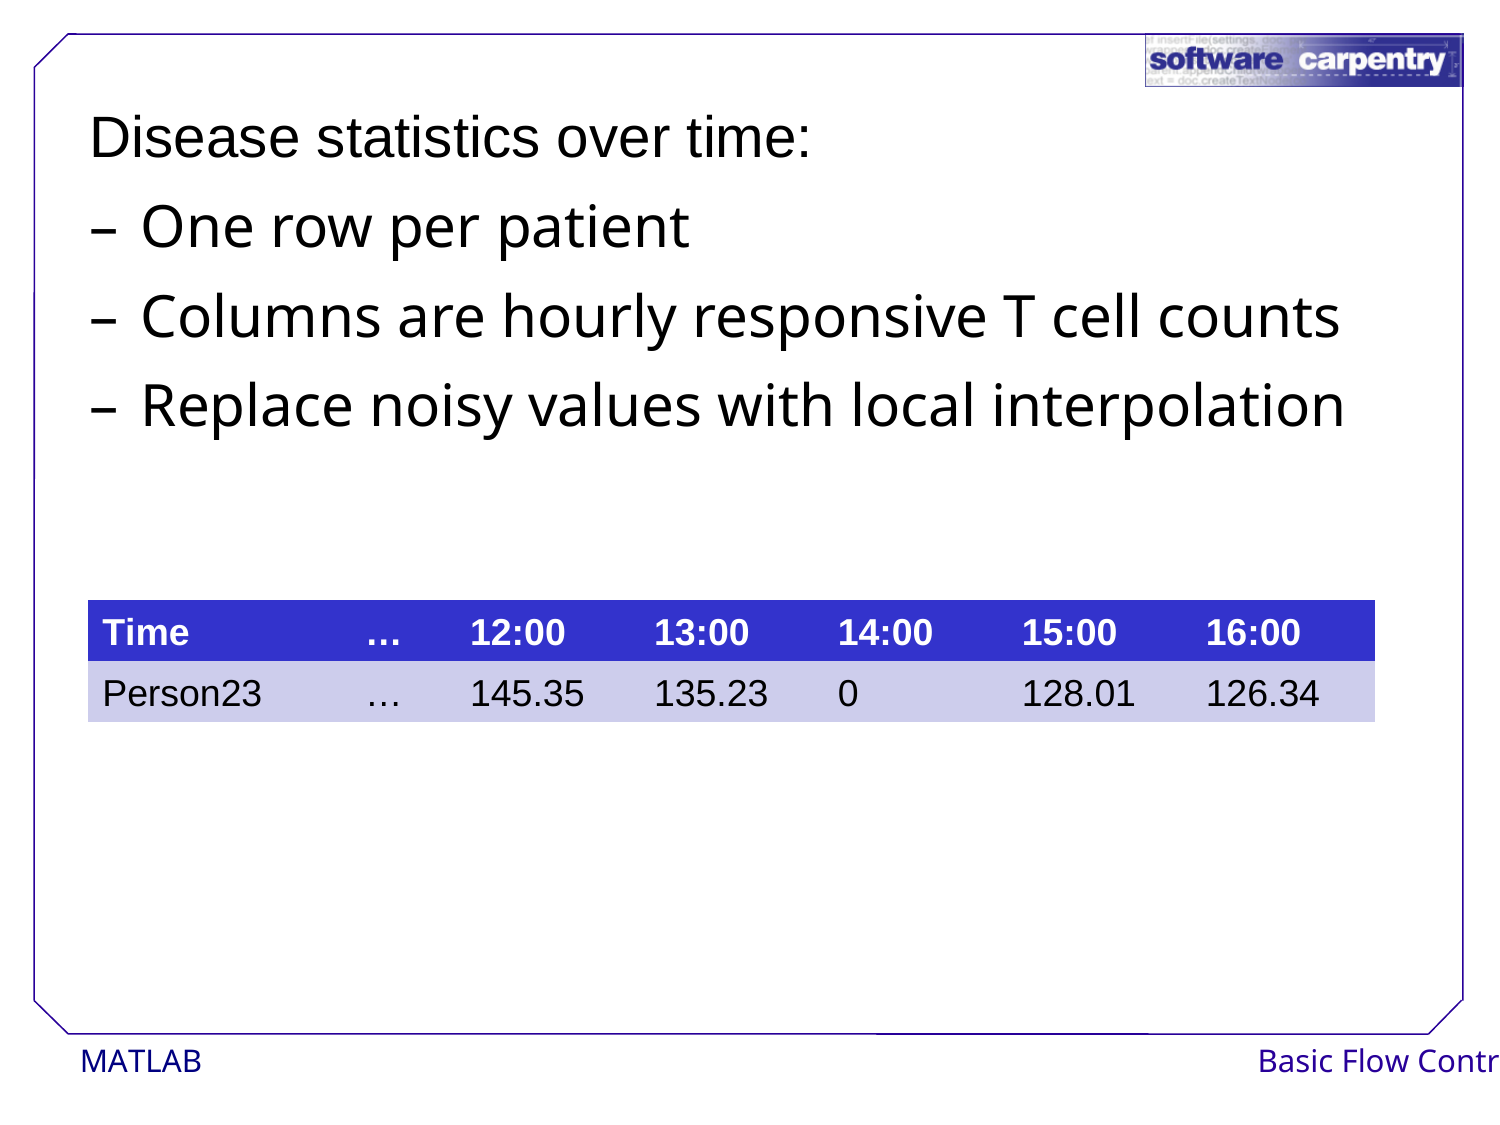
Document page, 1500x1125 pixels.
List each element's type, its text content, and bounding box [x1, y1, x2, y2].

picture [1145, 33, 1464, 87]
table_cell 0 [823, 661, 1007, 722]
table_header 15:00 [1007, 600, 1191, 661]
table_header 13:00 [639, 600, 823, 661]
table_cell … [313, 661, 455, 722]
table_cell 145.35 [455, 661, 639, 722]
list Disease statistics over time: – One row per patient – Columns are hourly responsive T cell counts – Replace noisy values with local interpolation [75, 99, 1426, 1013]
table_header 16:00 [1191, 600, 1375, 661]
table_cell Person23 [88, 661, 313, 722]
table_cell 126.34 [1191, 661, 1375, 722]
table_cell 135.23 [639, 661, 823, 722]
table_cell 128.01 [1007, 661, 1191, 722]
table_header Time [88, 600, 313, 661]
table_header … [313, 600, 455, 661]
table_header 12:00 [455, 600, 639, 661]
table_header 14:00 [823, 600, 1007, 661]
